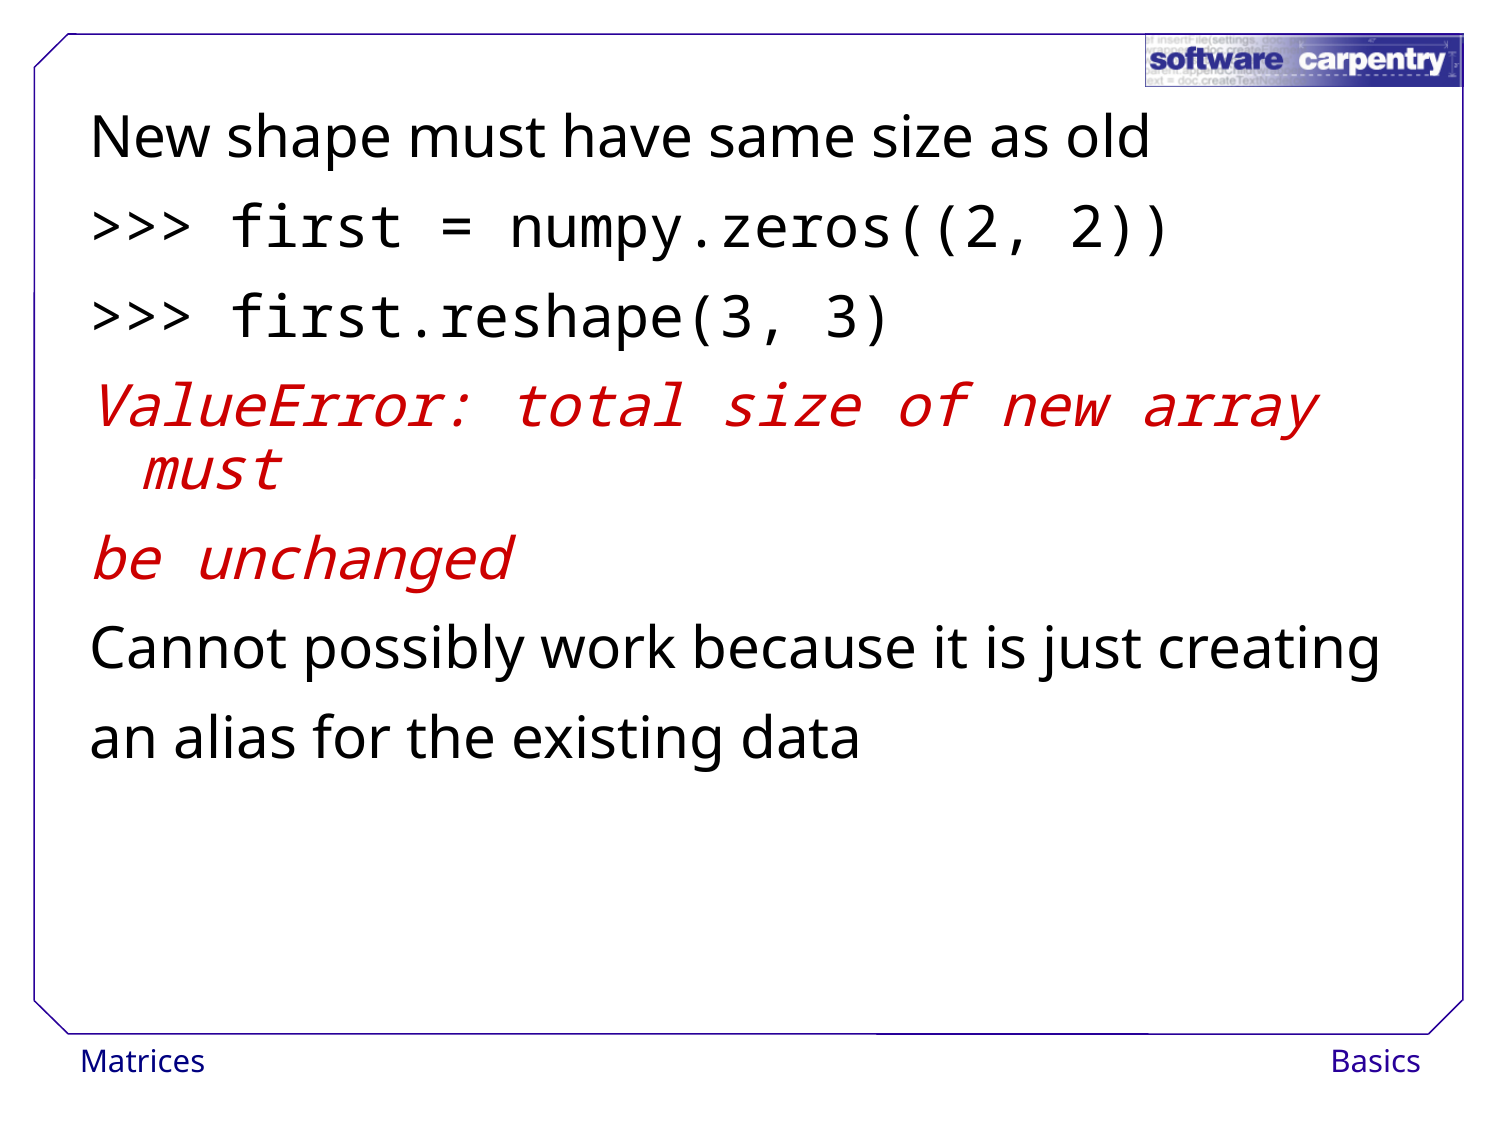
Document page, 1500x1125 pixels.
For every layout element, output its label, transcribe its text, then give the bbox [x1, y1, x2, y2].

picture [1145, 33, 1464, 87]
list New shape must have same size as old >>> first = numpy.zeros((2, 2)) >>> first.reshape(3, 3) ValueError: total size of new array must be unchanged Cannot possibly work because it is just creating an alias for the existing data [75, 99, 1426, 1013]
